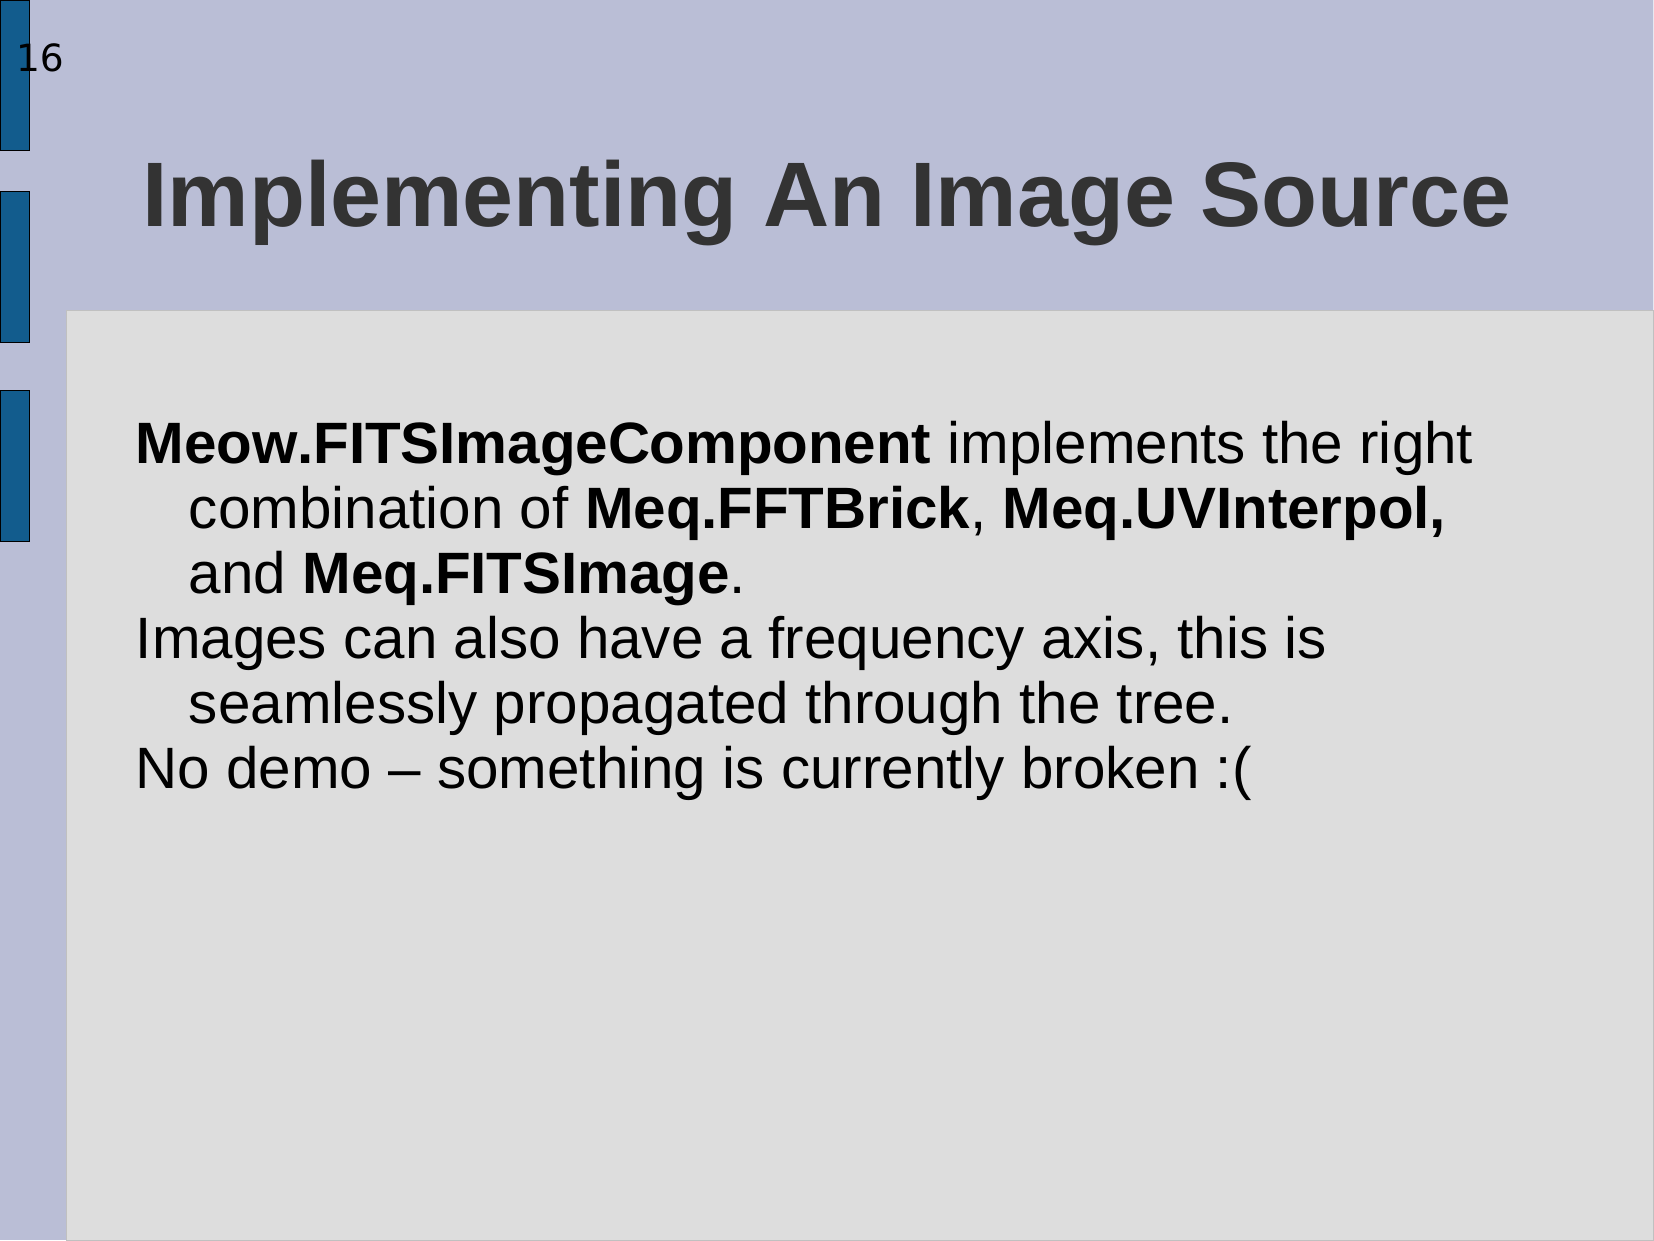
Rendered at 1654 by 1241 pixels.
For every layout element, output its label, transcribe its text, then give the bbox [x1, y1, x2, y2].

list Meow.FITSImageComponent implements the right combination of Meq.FFTBrick, Meq.UVInterpol, and Meq.FITSImage. Images can also have a frequency axis, this is seamlessly propagated through the tree. No demo – something is currently broken :( [118, 410, 1531, 817]
title Implementing An Image Source [121, 87, 1534, 302]
text_box <number> [3, 29, 238, 103]
